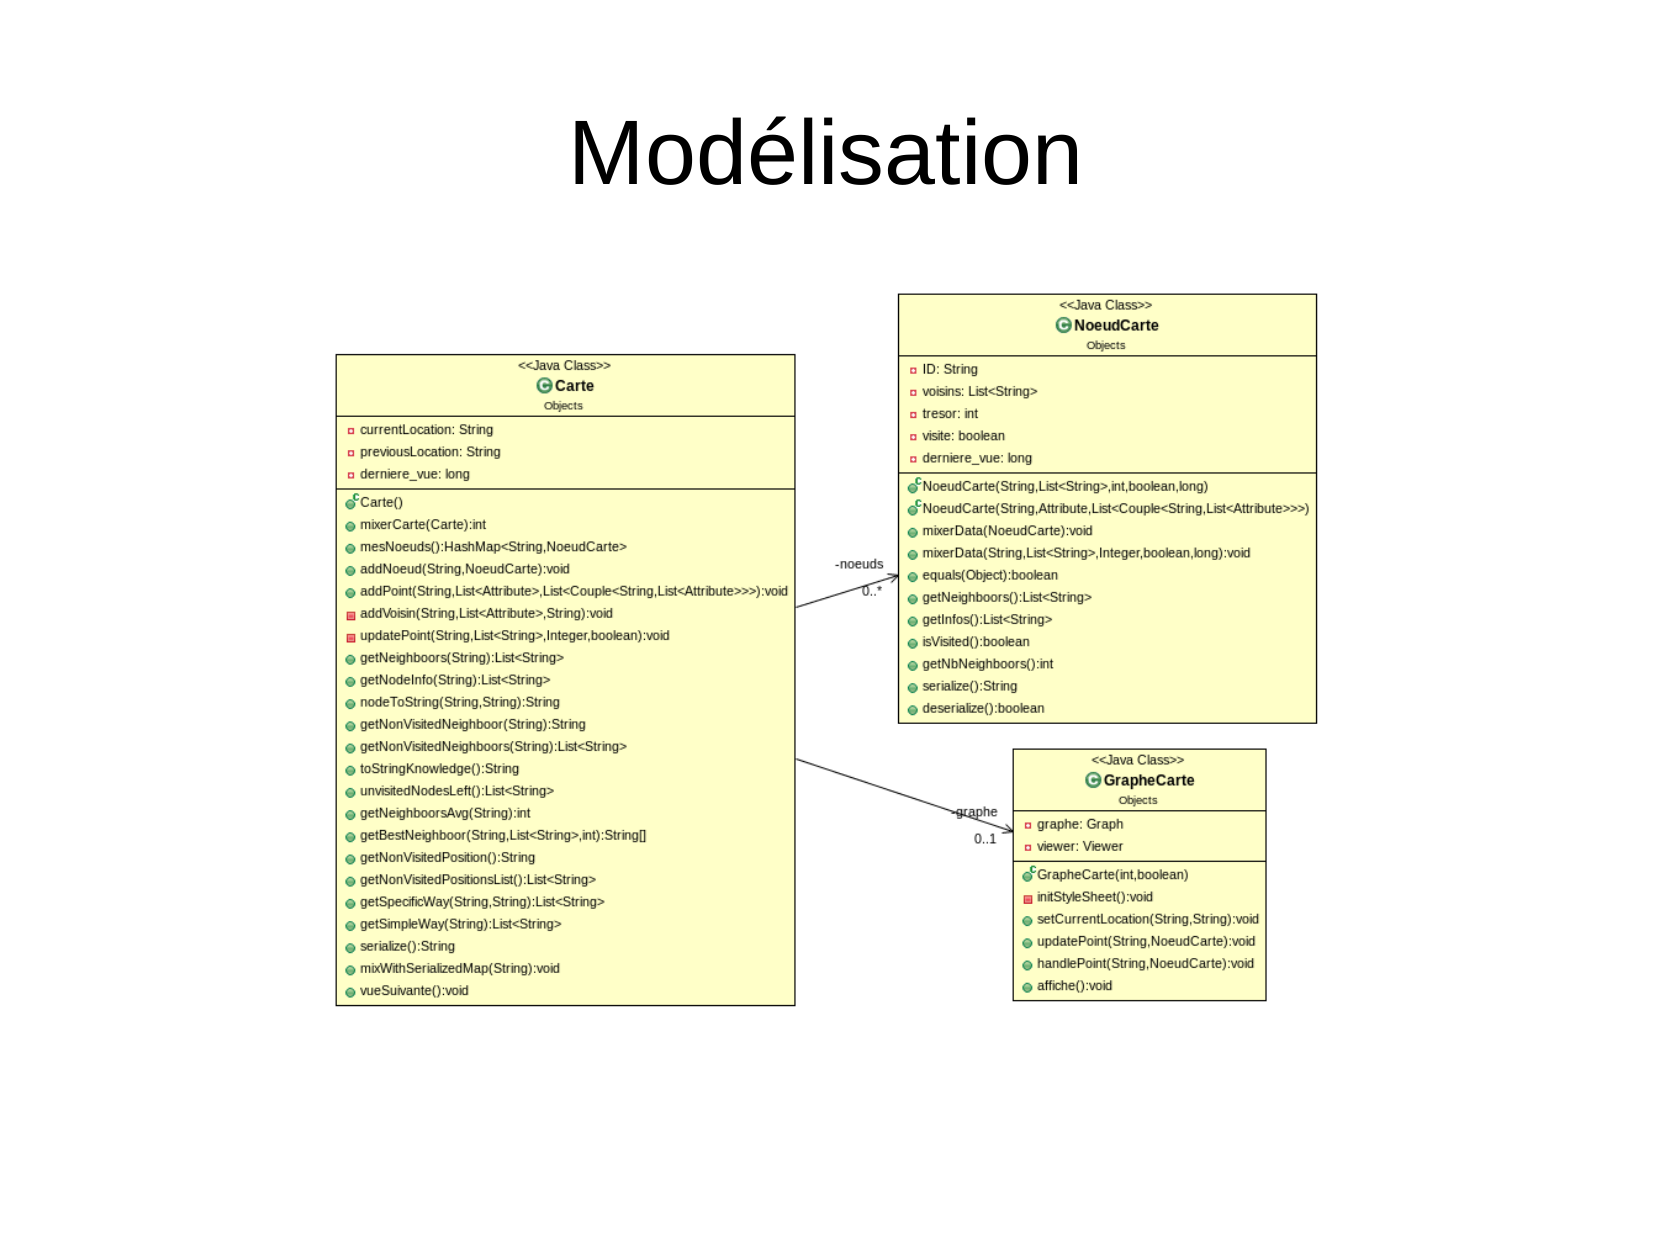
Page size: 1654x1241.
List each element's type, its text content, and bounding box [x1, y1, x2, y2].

title Modélisation [82, 49, 1571, 257]
picture [332, 290, 1321, 1010]
